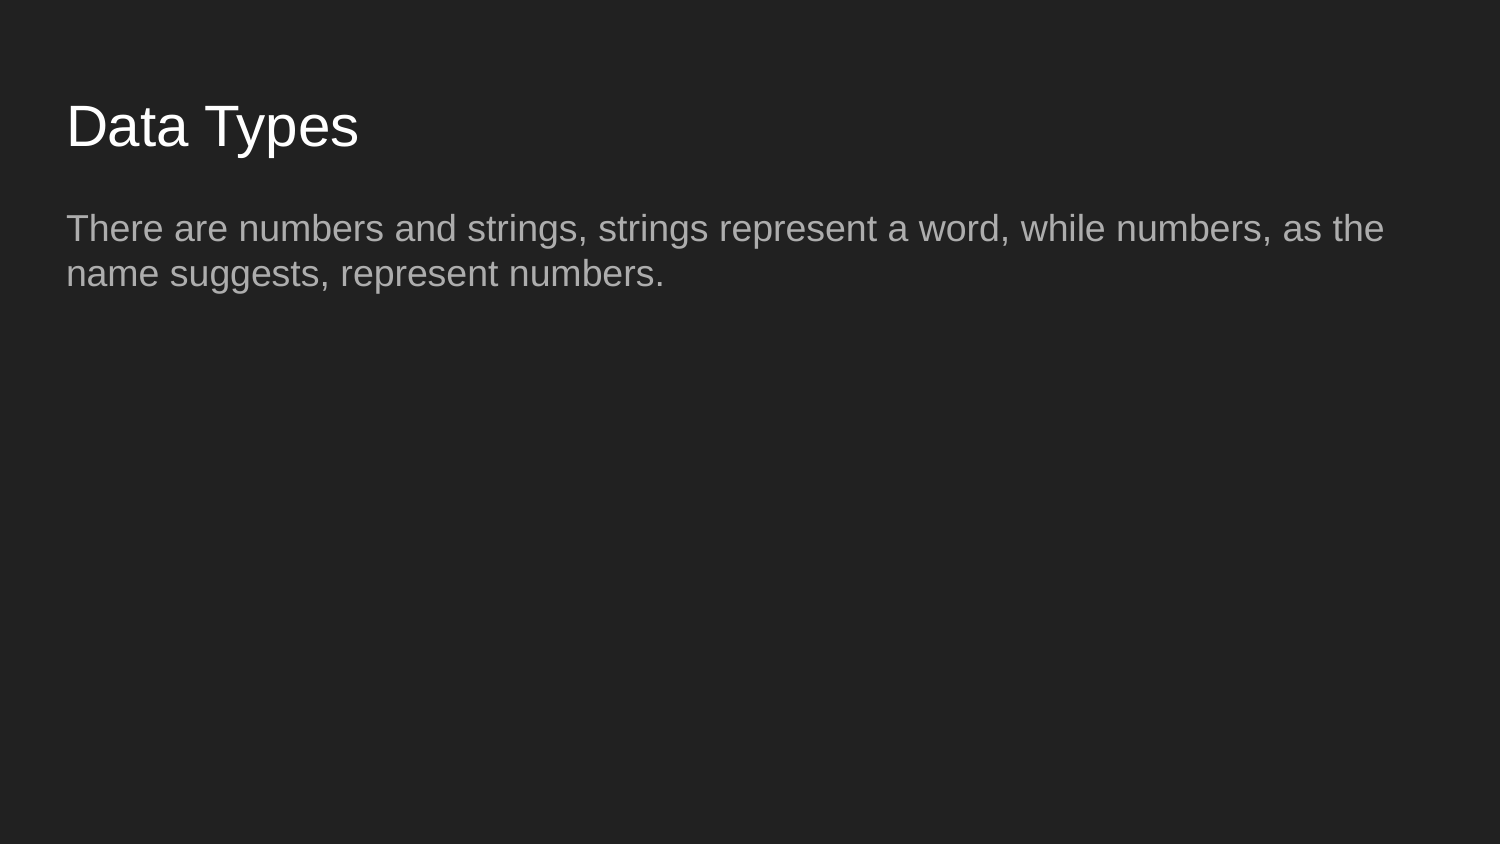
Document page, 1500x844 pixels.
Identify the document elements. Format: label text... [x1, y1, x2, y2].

list There are numbers and strings, strings represent a word, while numbers, as the name suggests, represent numbers. [51, 189, 1449, 750]
title Data Types [51, 72, 1449, 167]
